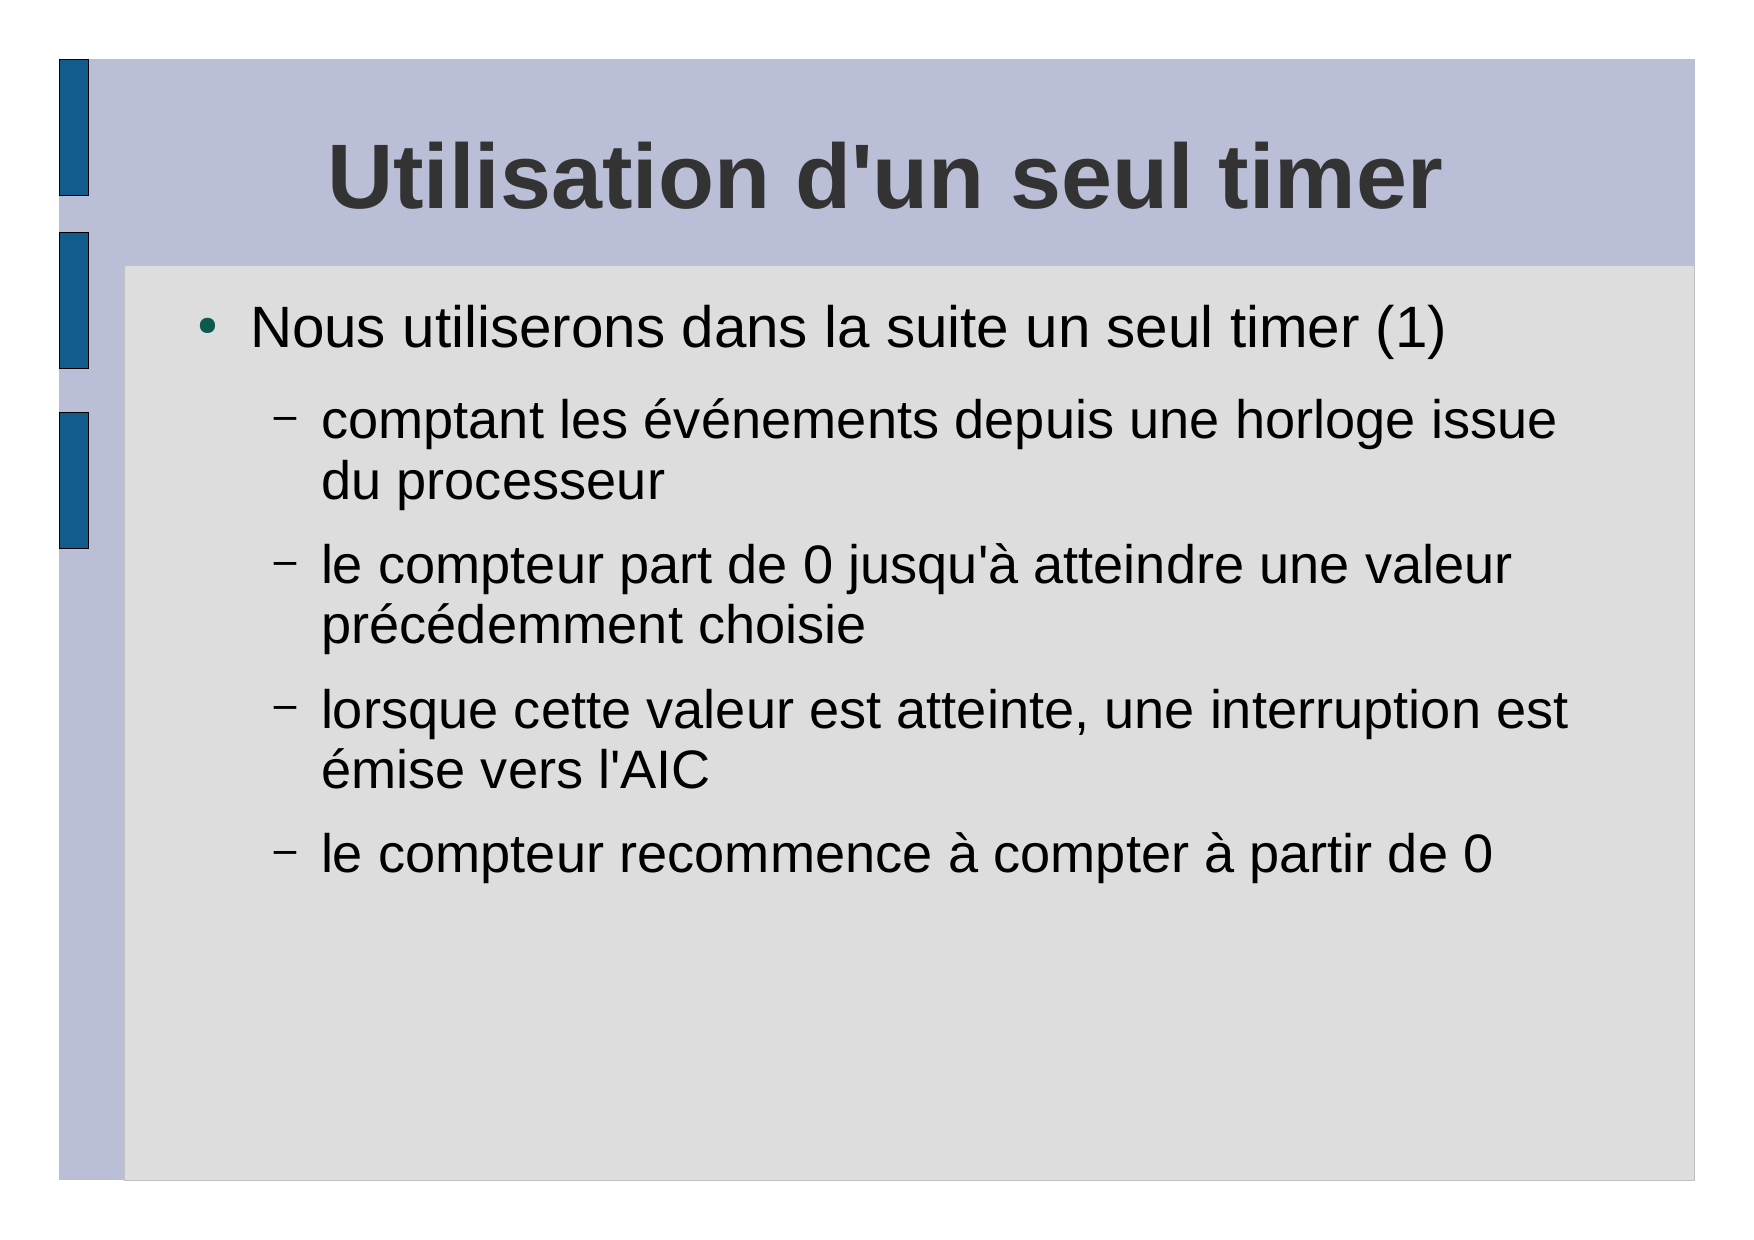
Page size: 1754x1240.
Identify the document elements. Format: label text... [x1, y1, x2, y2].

title Utilisation d'un seul timer [118, 88, 1654, 266]
list Nous utiliserons dans la suite un seul timer (1) comptant les événements depuis une horloge issue du processeur le compteur part de 0 jusqu'à atteindre une valeur précédemment choisie lorsque cette valeur est atteinte, une interruption est émise vers l'AIC le compteur recommence à compter à partir de 0 [179, 295, 1577, 1093]
